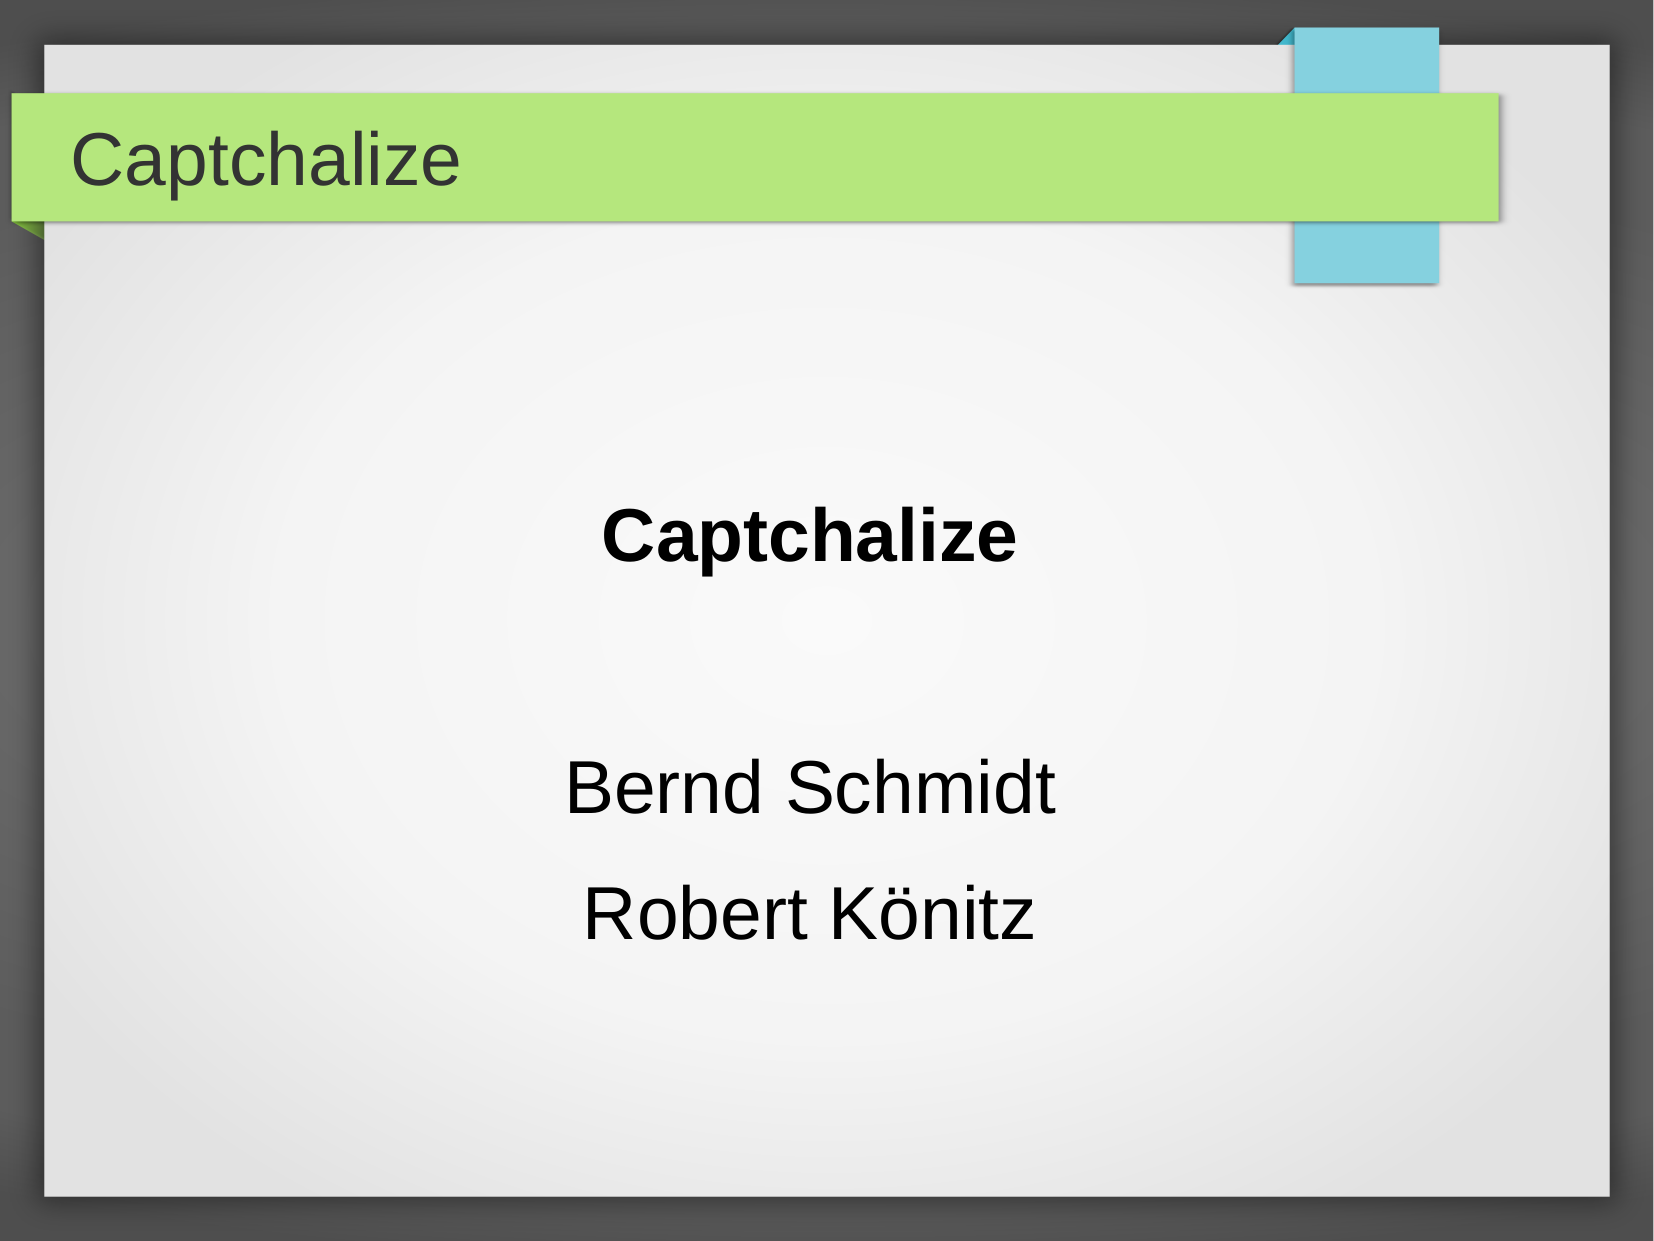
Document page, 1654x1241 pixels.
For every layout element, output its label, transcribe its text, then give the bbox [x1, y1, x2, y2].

title Captchalize [70, 106, 1229, 213]
subtitle Captchalize Bernd Schmidt Robert Könitz [82, 343, 1538, 1063]
picture [0, 0, 1654, 1241]
